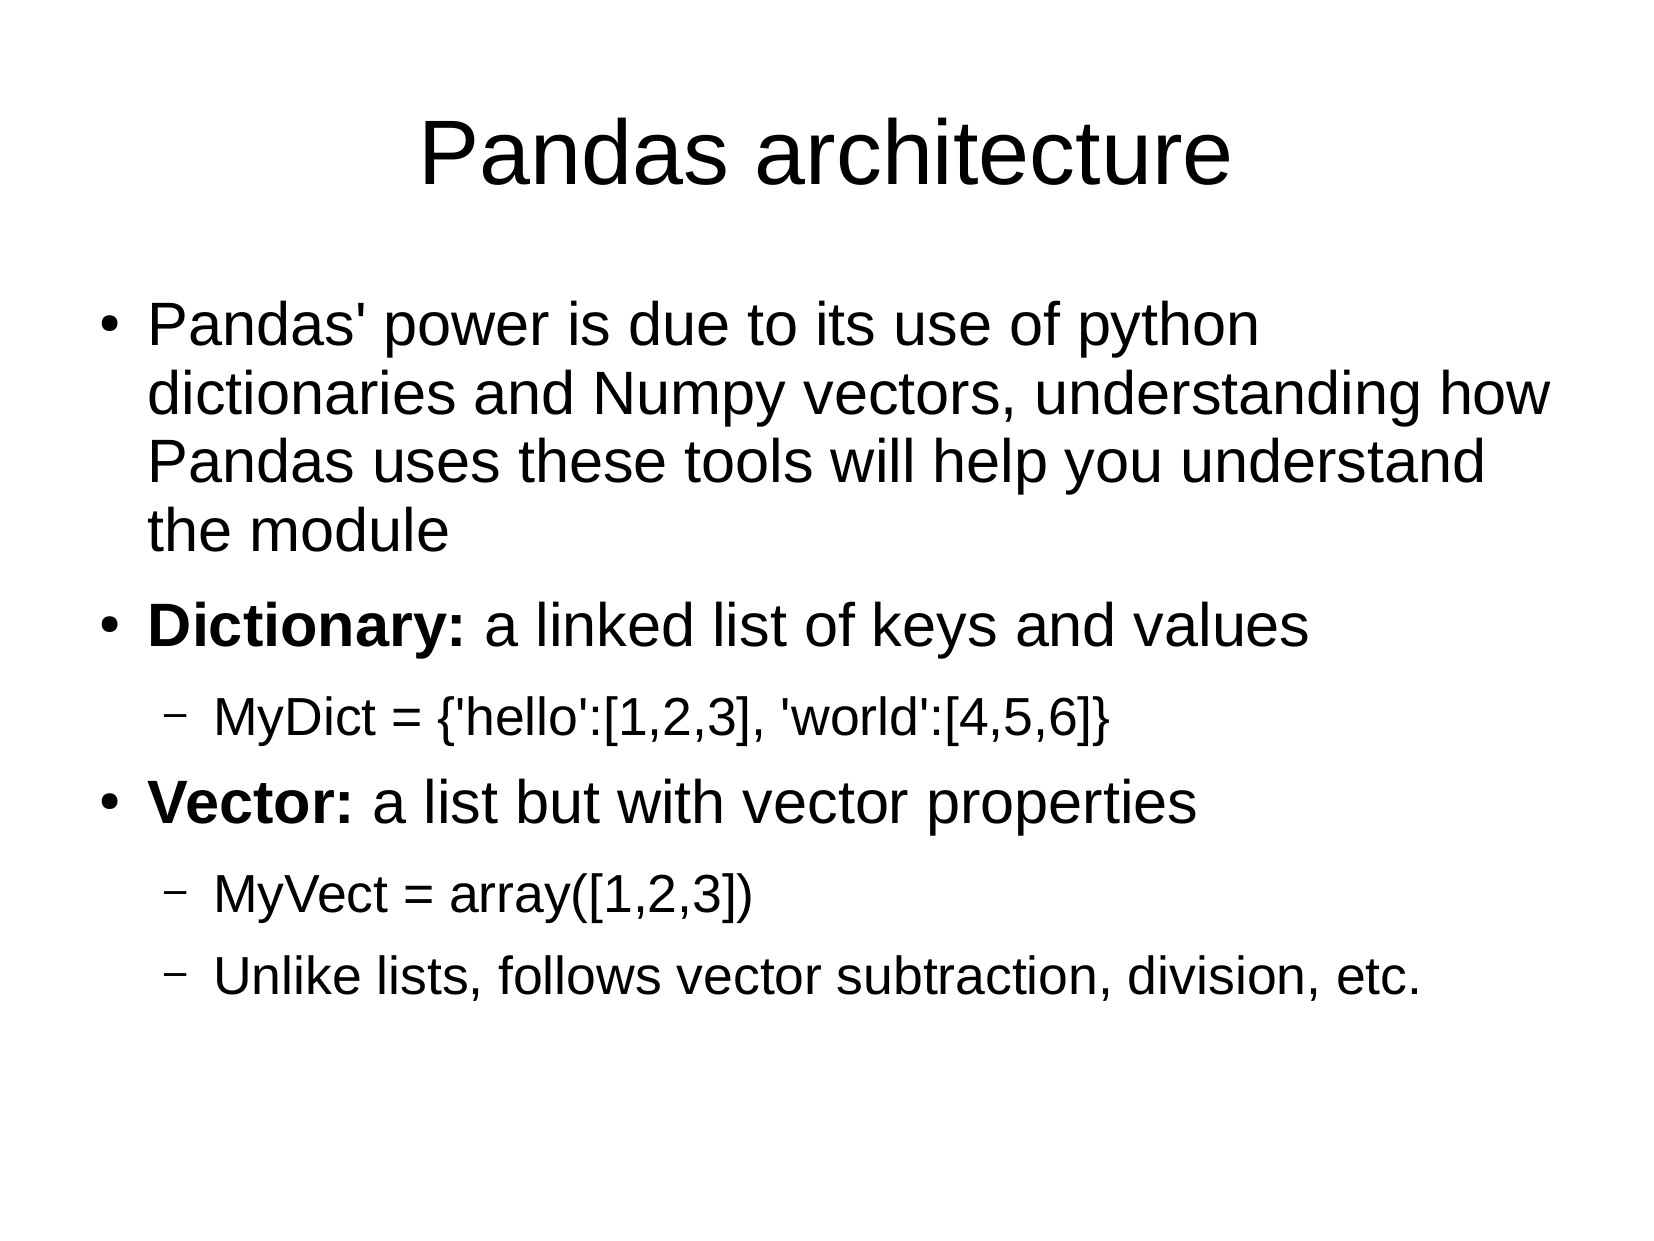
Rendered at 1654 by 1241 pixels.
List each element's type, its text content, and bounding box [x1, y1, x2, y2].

title Pandas architecture [82, 49, 1571, 257]
list Pandas' power is due to its use of python dictionaries and Numpy vectors, understanding how Pandas uses these tools will help you understand the module Dictionary: a linked list of keys and values MyDict = {'hello':[1,2,3], 'world':[4,5,6]} Vector: a list but with vector properties MyVect = array([1,2,3]) Unlike lists, follows vector subtraction, division, etc. [82, 290, 1571, 1010]
